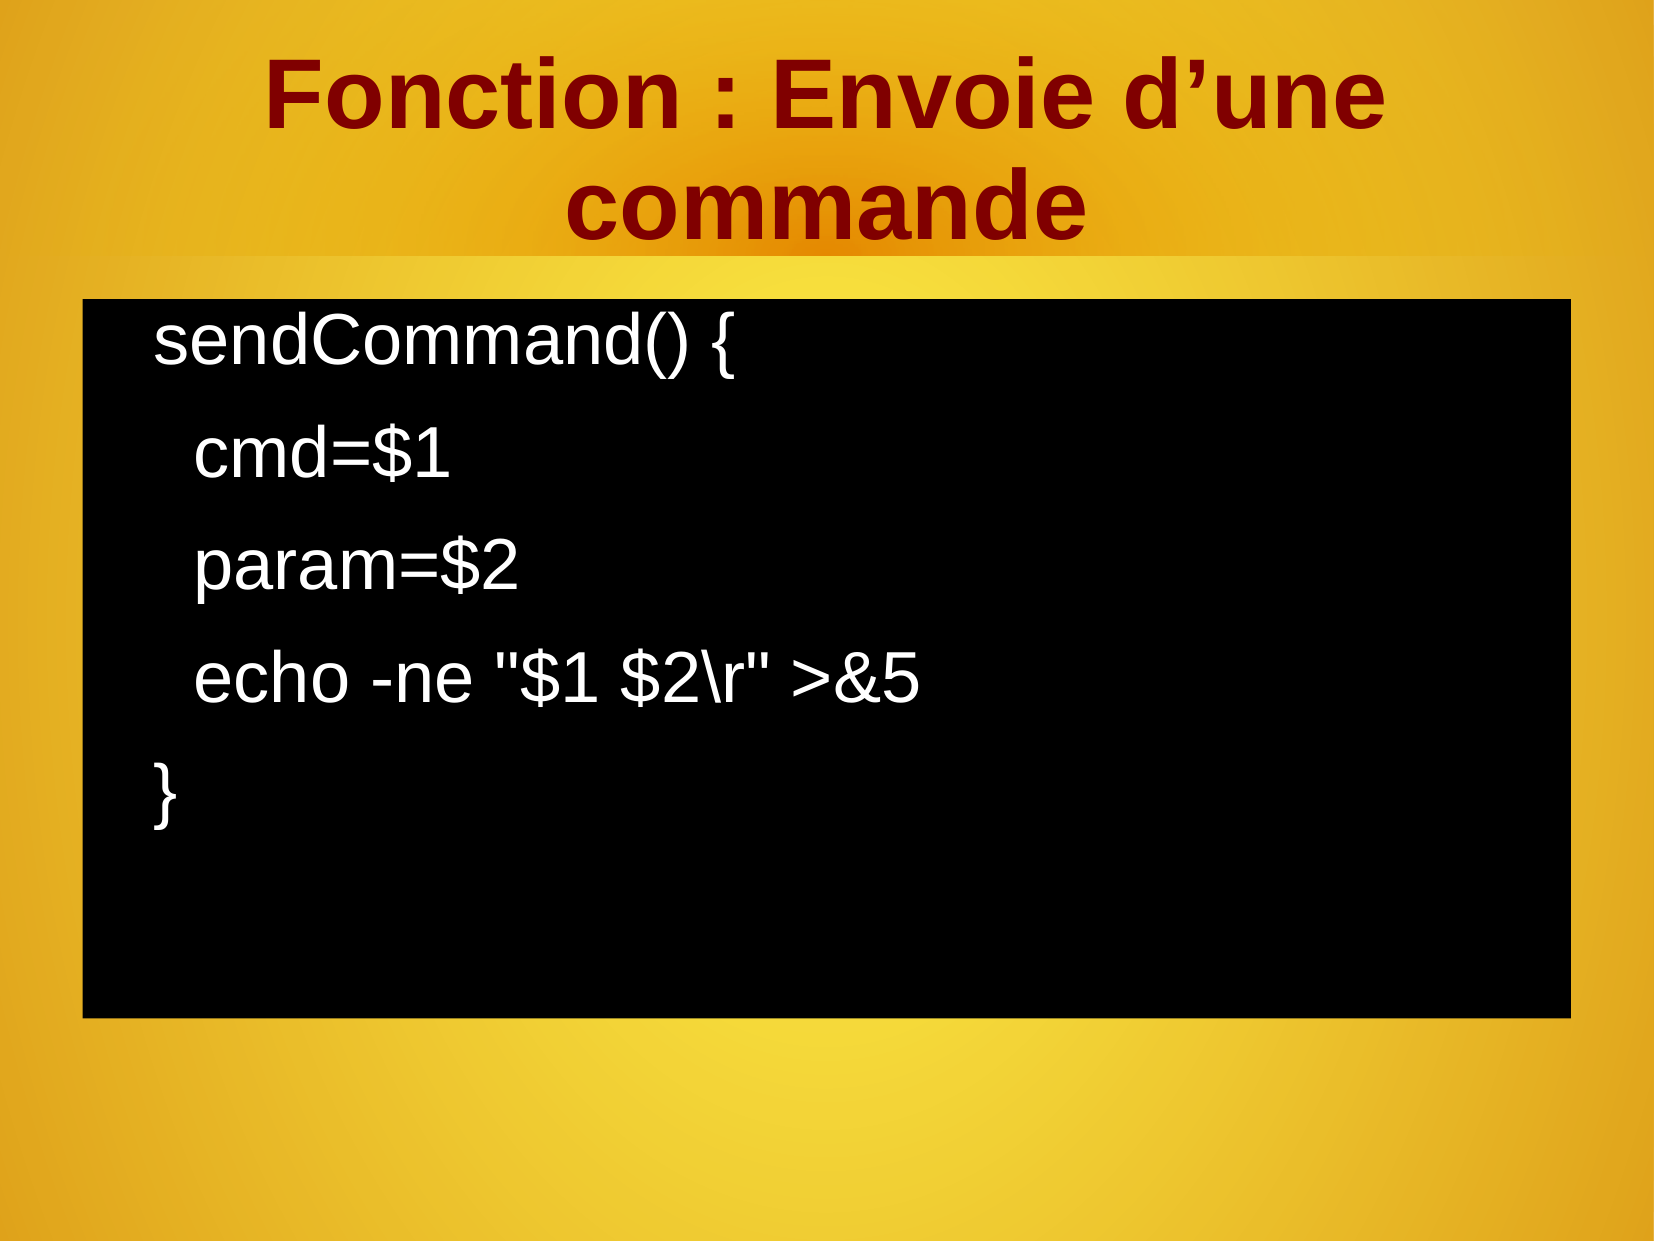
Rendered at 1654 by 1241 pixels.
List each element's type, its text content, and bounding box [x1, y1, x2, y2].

title Fonction : Envoie d’une commande [82, 38, 1571, 261]
list sendCommand() { cmd=$1 param=$2 echo -ne "$1 $2\r" >&5 } [82, 299, 1571, 1019]
